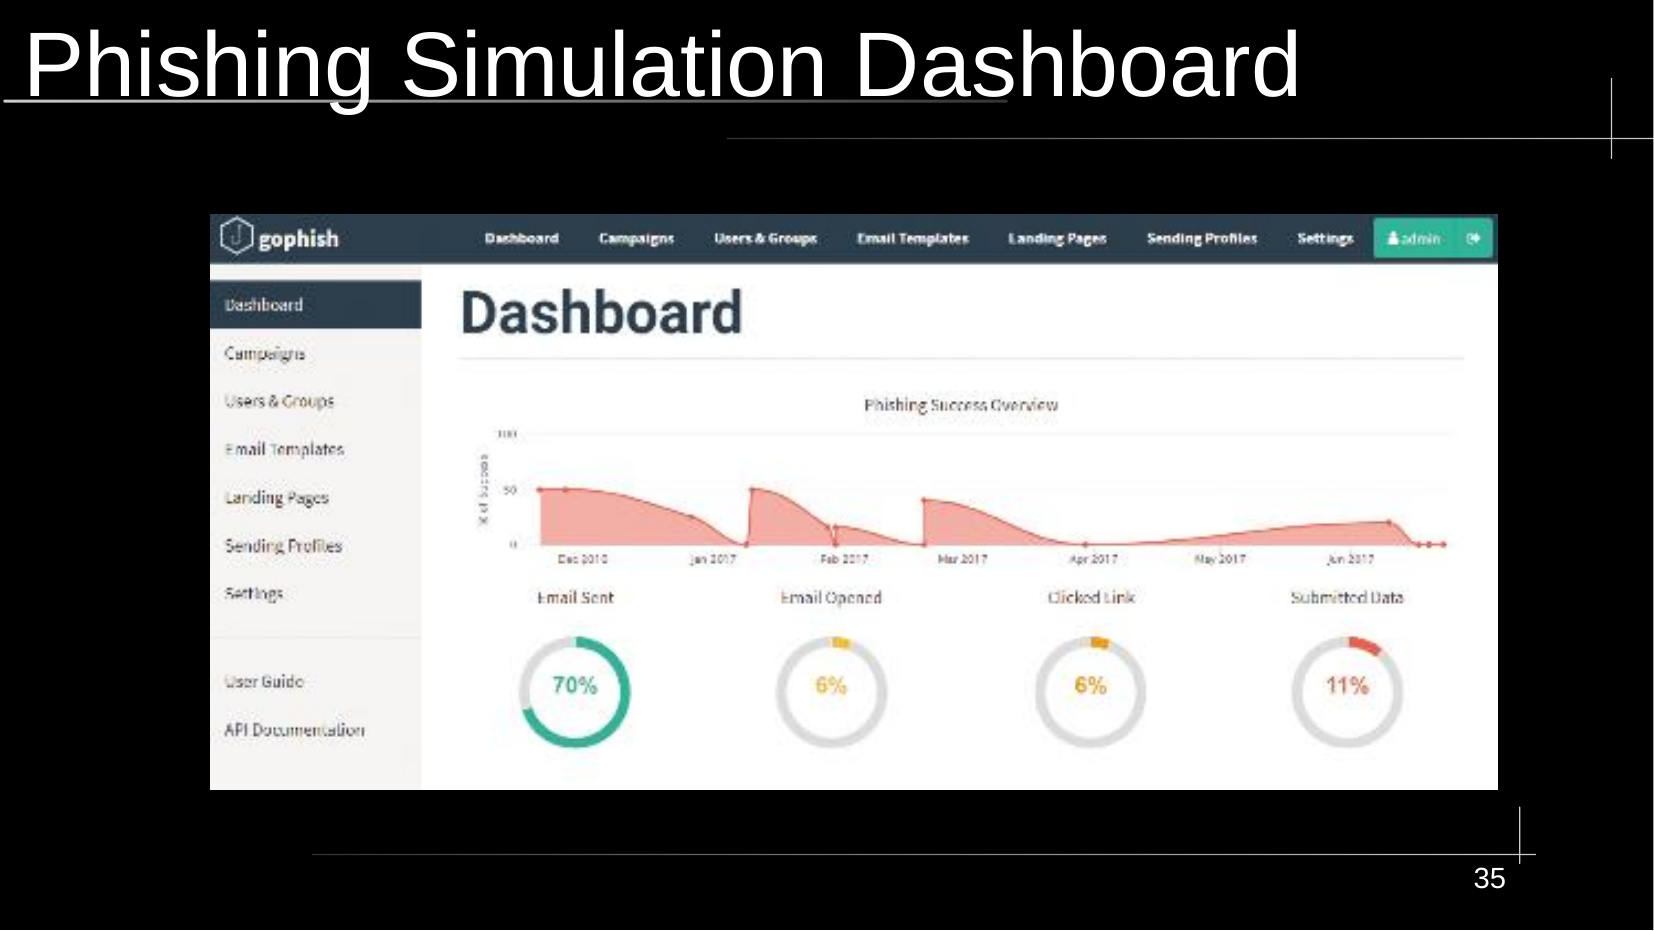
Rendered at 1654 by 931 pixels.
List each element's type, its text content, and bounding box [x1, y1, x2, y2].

picture [210, 214, 1498, 790]
title Phishing Simulation Dashboard [23, 11, 1589, 119]
